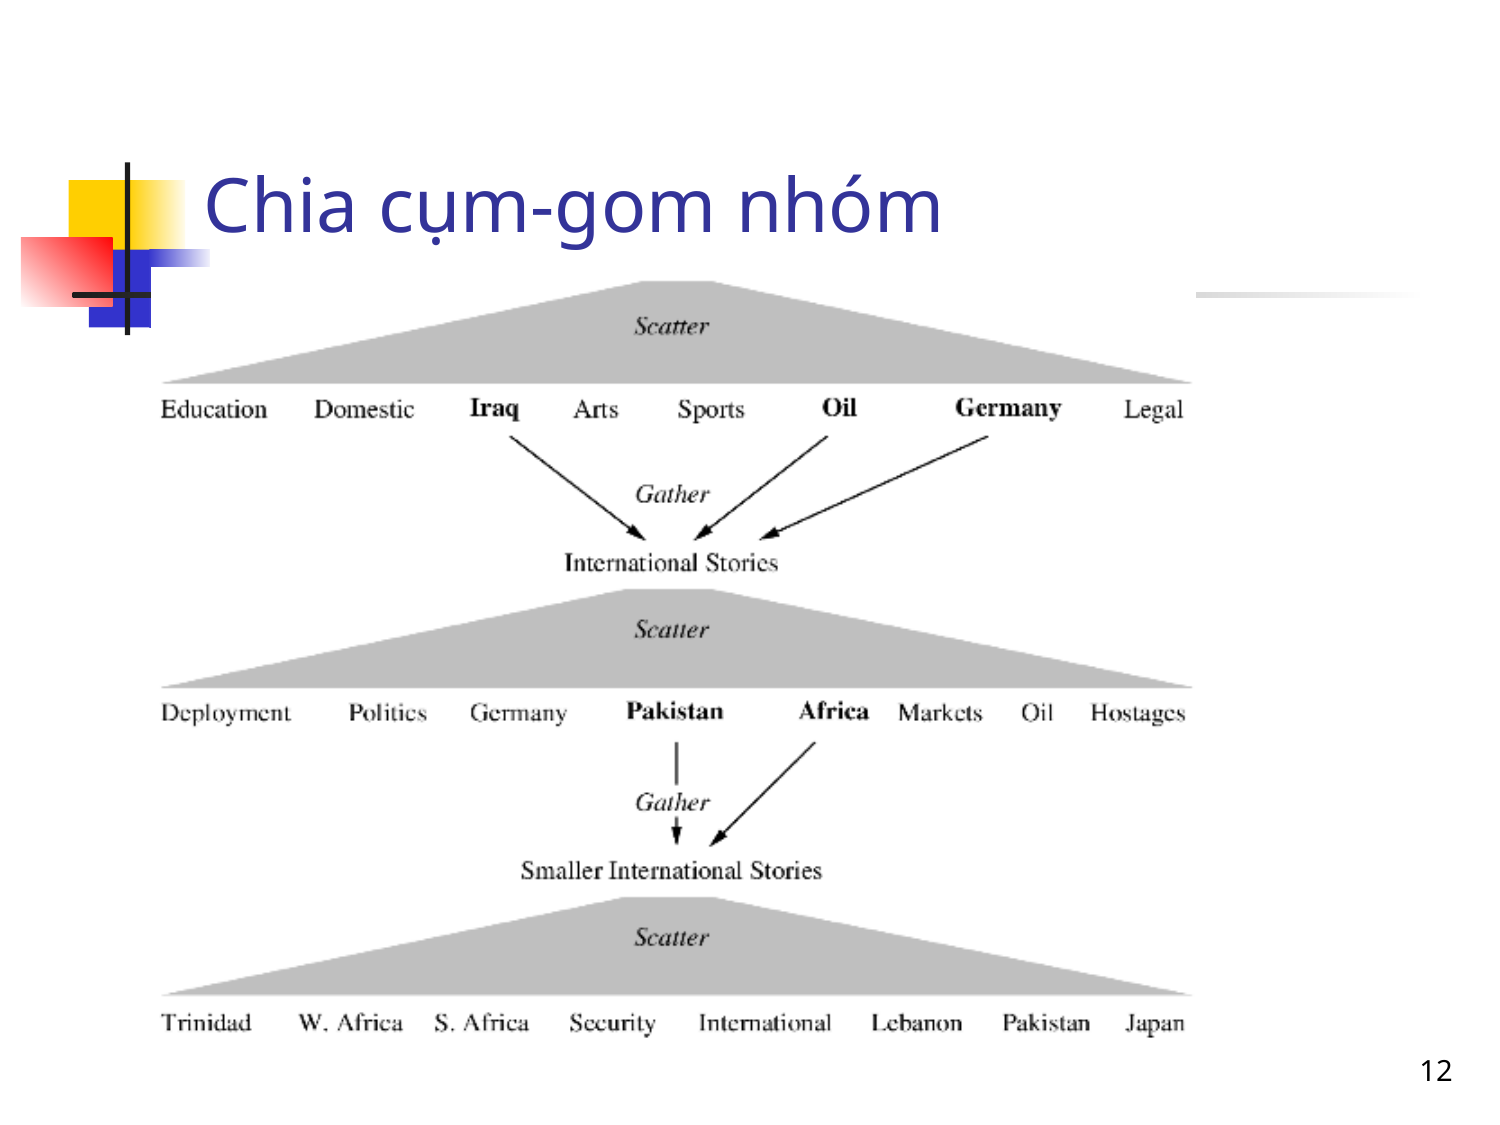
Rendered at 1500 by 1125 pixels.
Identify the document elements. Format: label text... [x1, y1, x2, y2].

title Chia cụm-gom nhóm [188, 80, 1468, 256]
picture [151, 267, 1196, 1047]
slide_number <number> [1155, 1024, 1468, 1100]
